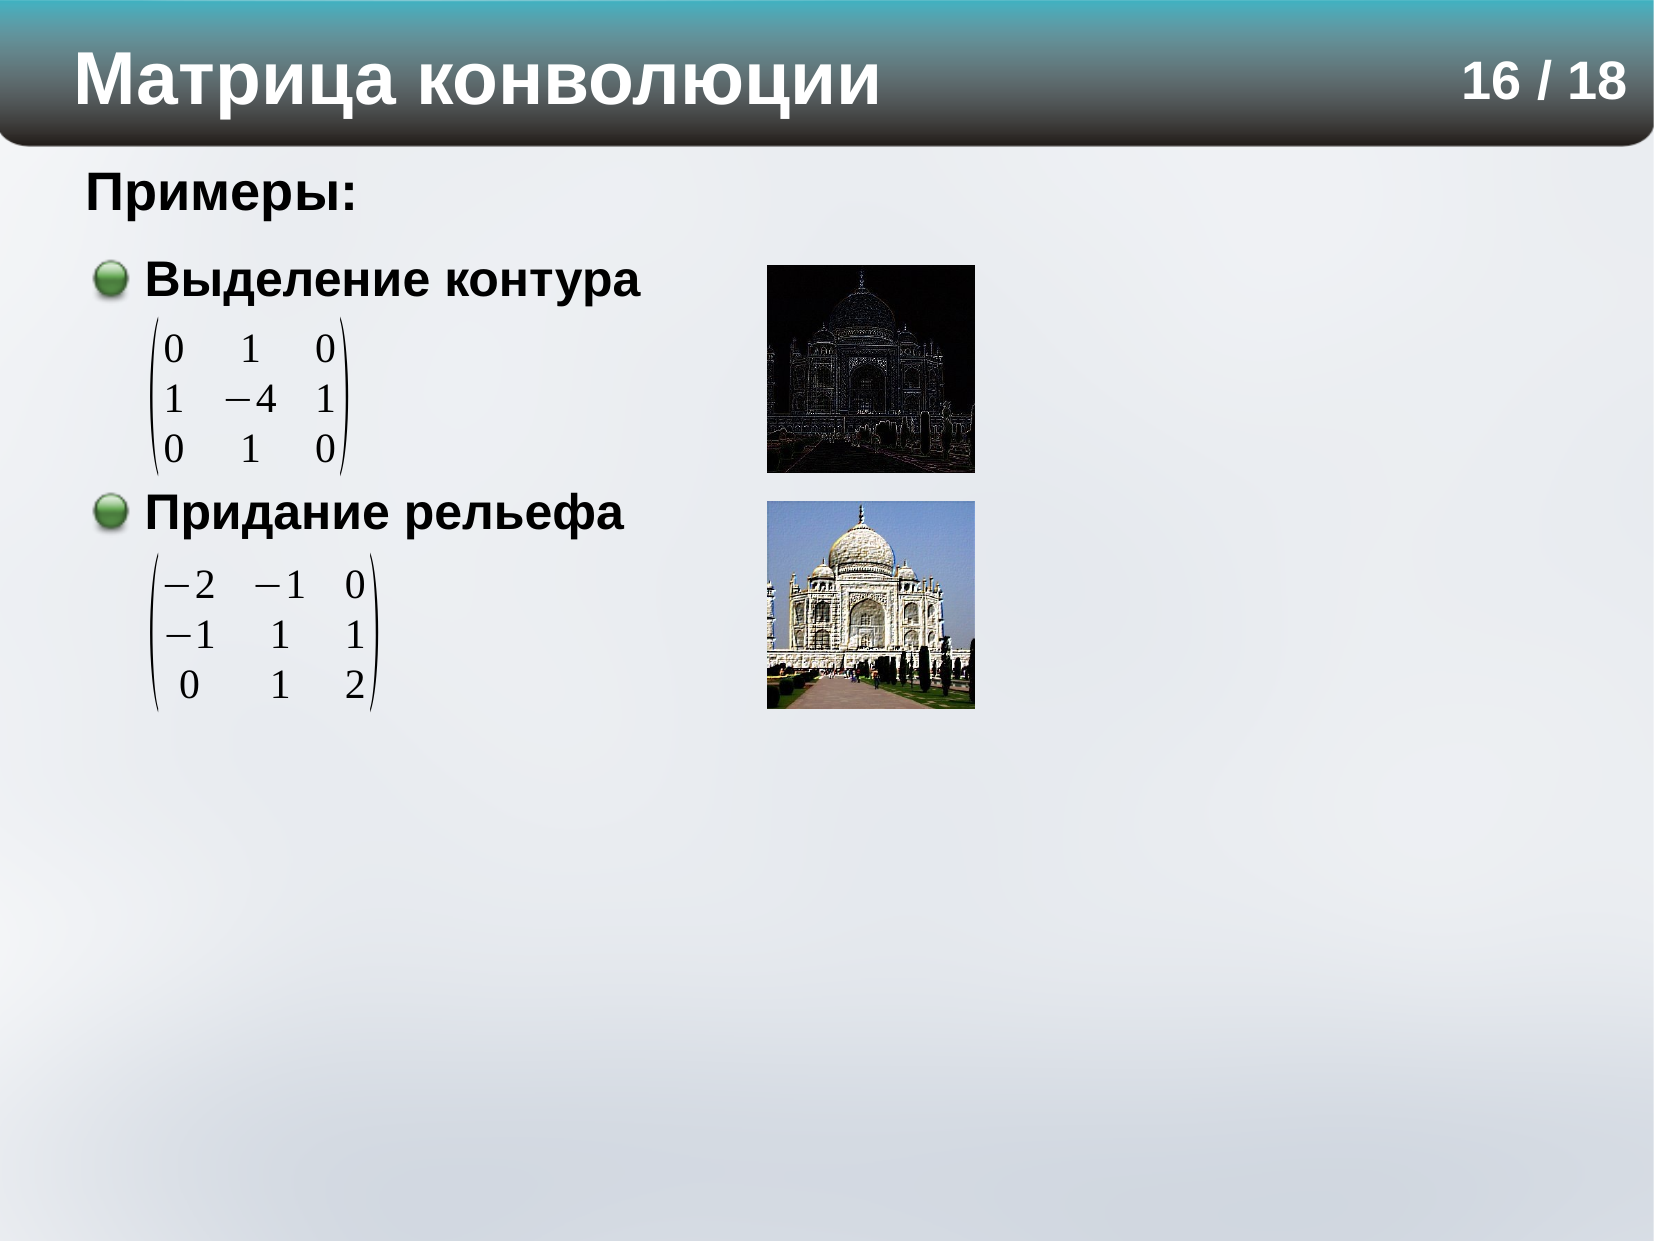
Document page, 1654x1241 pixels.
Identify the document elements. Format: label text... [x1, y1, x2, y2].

picture [767, 265, 975, 473]
chart [141, 313, 358, 479]
text_box Матрица конволюции [59, 29, 1418, 129]
picture [0, 0, 1654, 1241]
chart [141, 549, 388, 715]
text_box <номер> / 18 [1446, 42, 1654, 179]
text_box Примеры: Выделение контура Придание рельефа [70, 153, 1595, 548]
